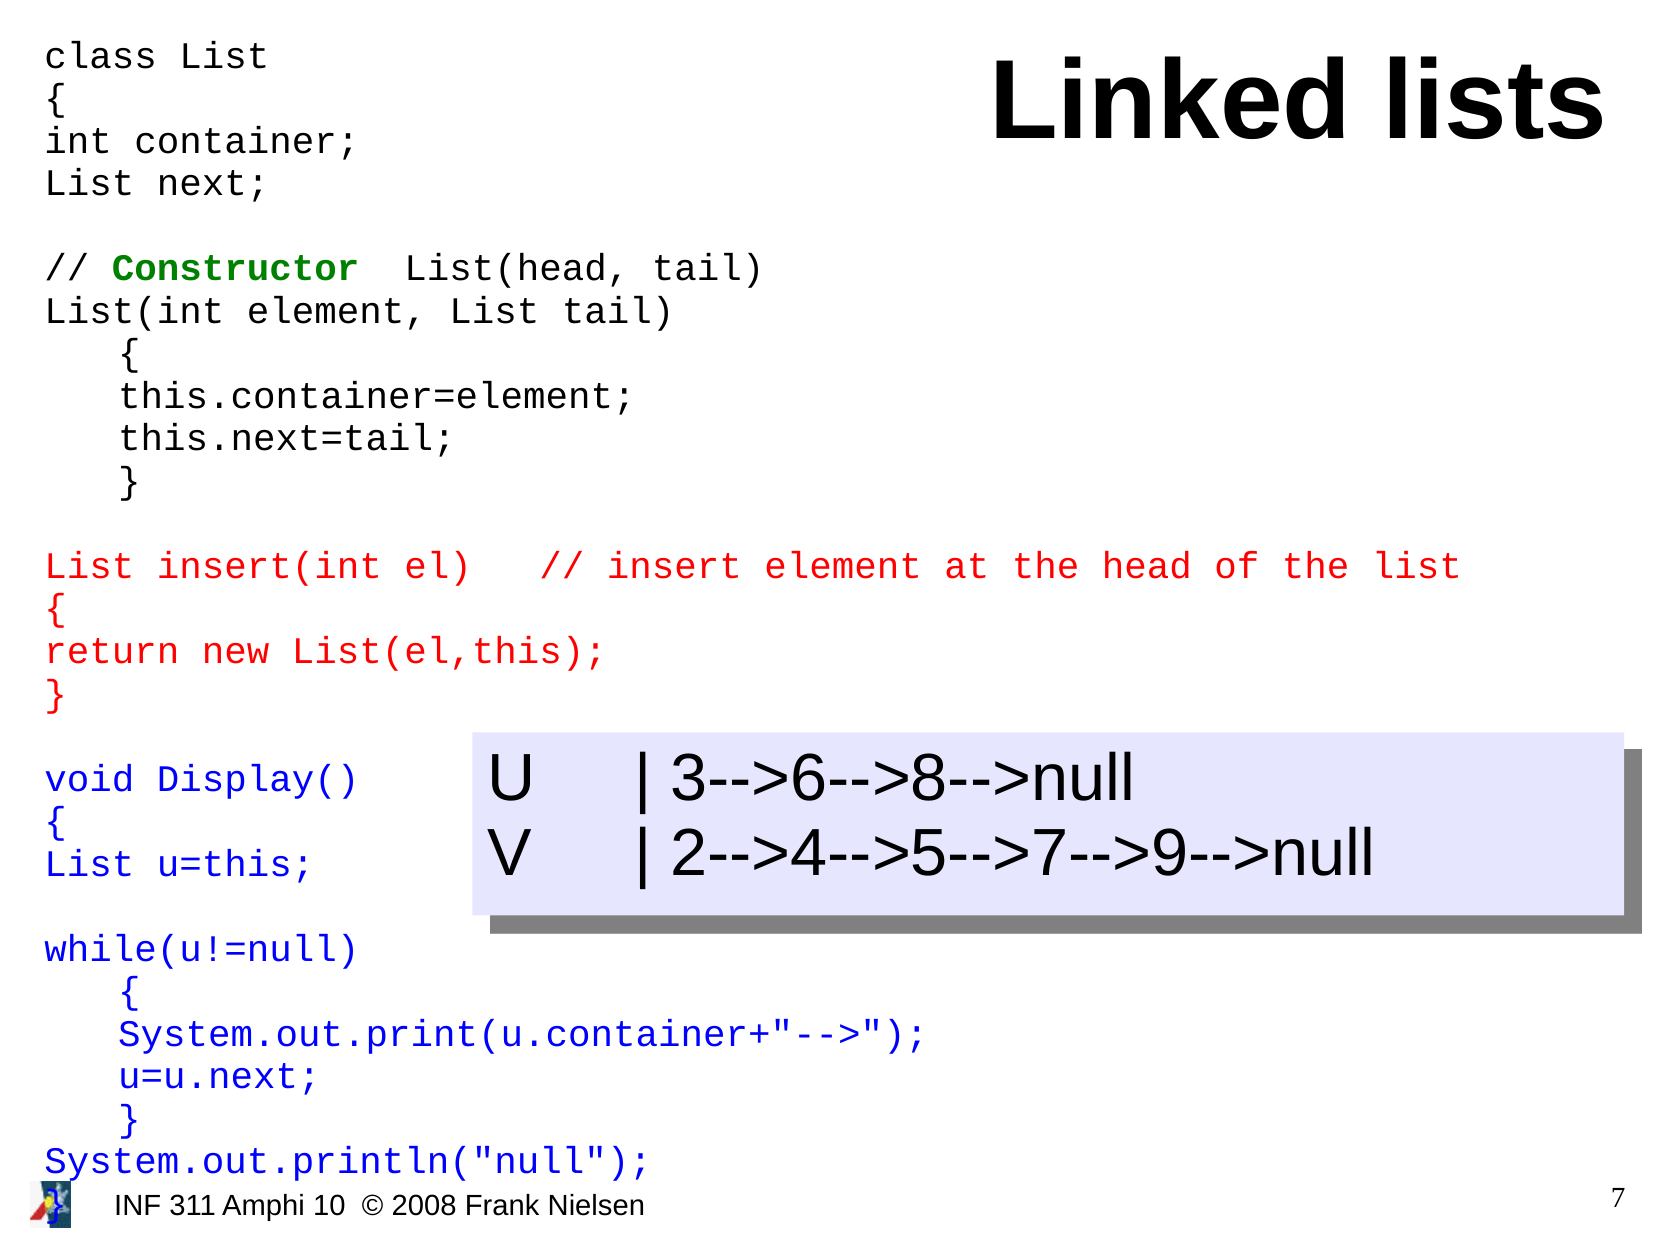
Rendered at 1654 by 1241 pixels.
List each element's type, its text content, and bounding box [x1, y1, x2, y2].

text_box U | 3-->6-->8-->null V | 2-->4-->5-->7-->9-->null [472, 732, 1625, 916]
text_box class List { int container; List next; // Constructor List(head, tail) List(int element, List tail) { this.container=element; this.next=tail; } List insert(int el) // insert element at the head of the list { return new List(el,this); } void Display() { List u=this; while(u!=null) { System.out.print(u.container+"-->"); u=u.next; } System.out.println("null"); } } [29, 29, 1625, 1241]
